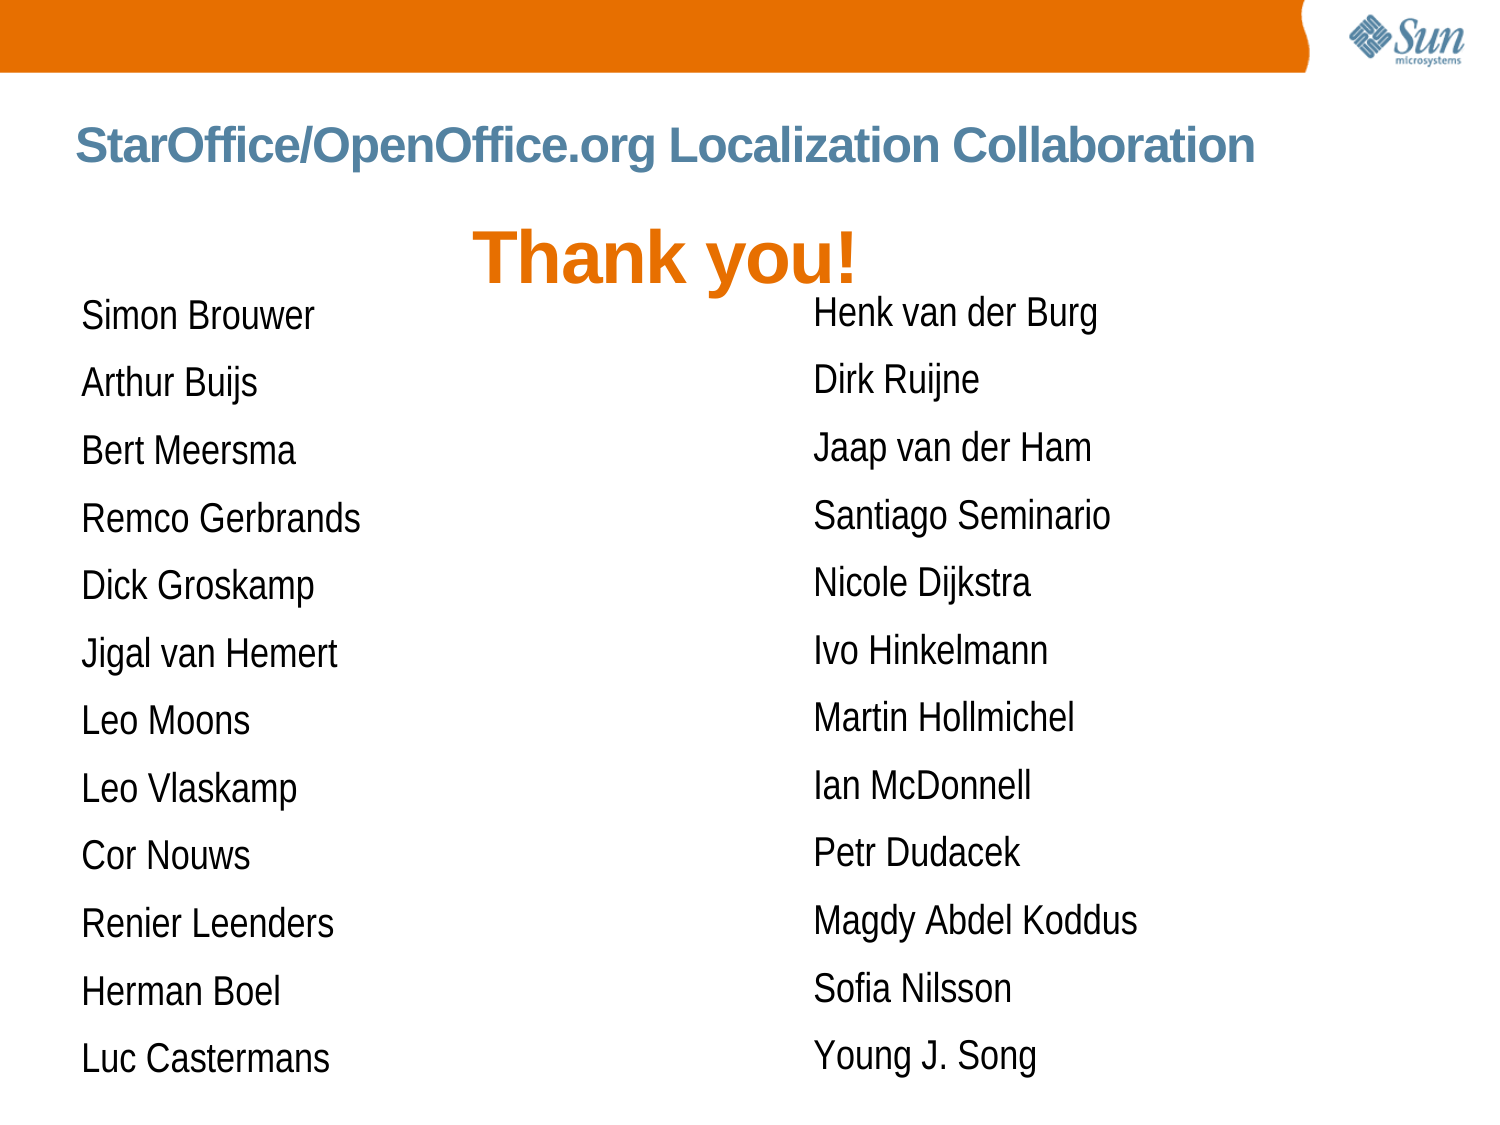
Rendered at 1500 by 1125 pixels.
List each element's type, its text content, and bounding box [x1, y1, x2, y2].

picture [0, 0, 1500, 75]
list Simon Brouwer Arthur Buijs Bert Meersma Remco Gerbrands Dick Groskamp Jigal van Hemert Leo Moons Leo Vlaskamp Cor Nouws Renier Leenders Herman Boel Luc Castermans [62, 296, 715, 1083]
list Henk van der Burg Dirk Ruijne Jaap van der Ham Santiago Seminario Nicole Dijkstra Ivo Hinkelmann Martin Hollmichel Ian McDonnell Petr Dudacek Magdy Abdel Koddus Sofia Nilsson Young J. Song [793, 293, 1447, 1080]
title StarOffice/OpenOffice.org Localization Collaboration Thank you! [75, 122, 1438, 307]
